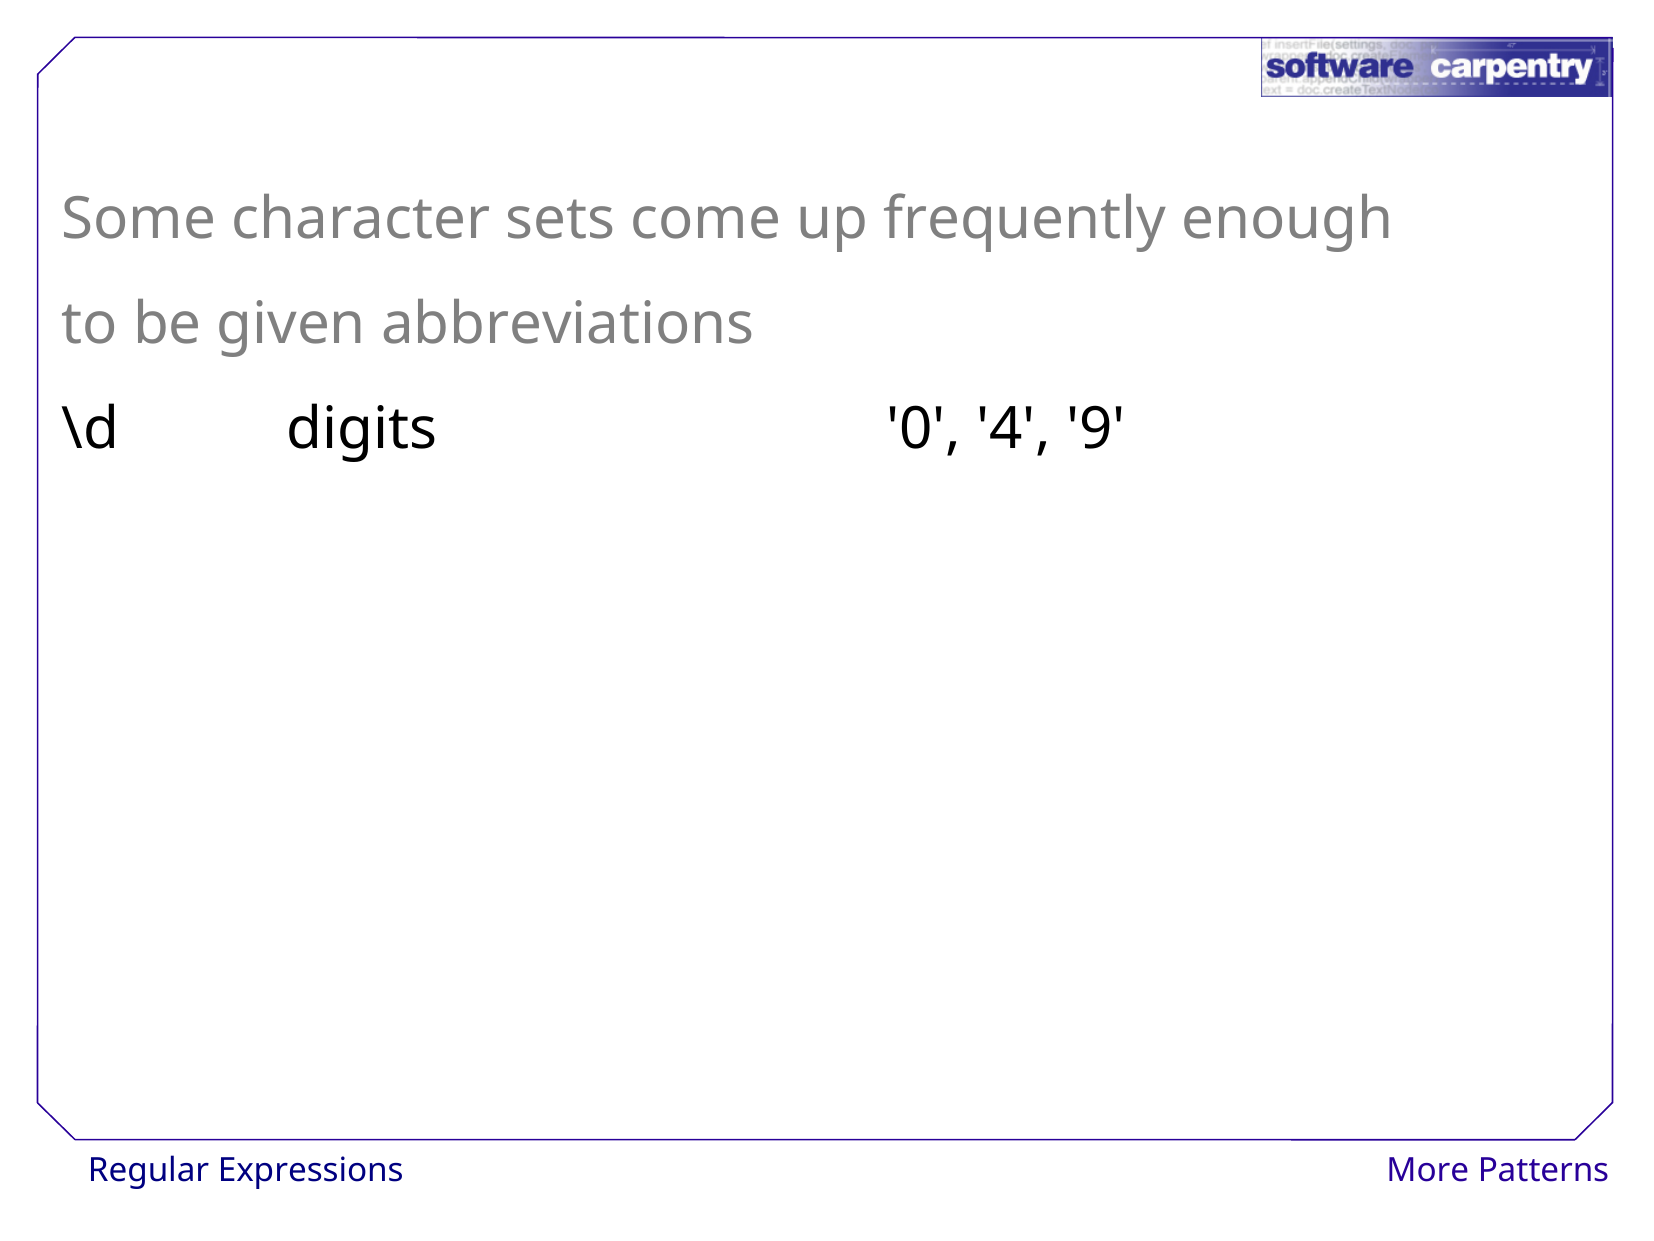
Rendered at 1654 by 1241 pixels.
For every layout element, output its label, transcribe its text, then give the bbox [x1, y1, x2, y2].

picture [1261, 39, 1613, 97]
text_box Some character sets come up frequently enough to be given abbreviations \d digits '0', '4', '9' [46, 138, 1559, 469]
